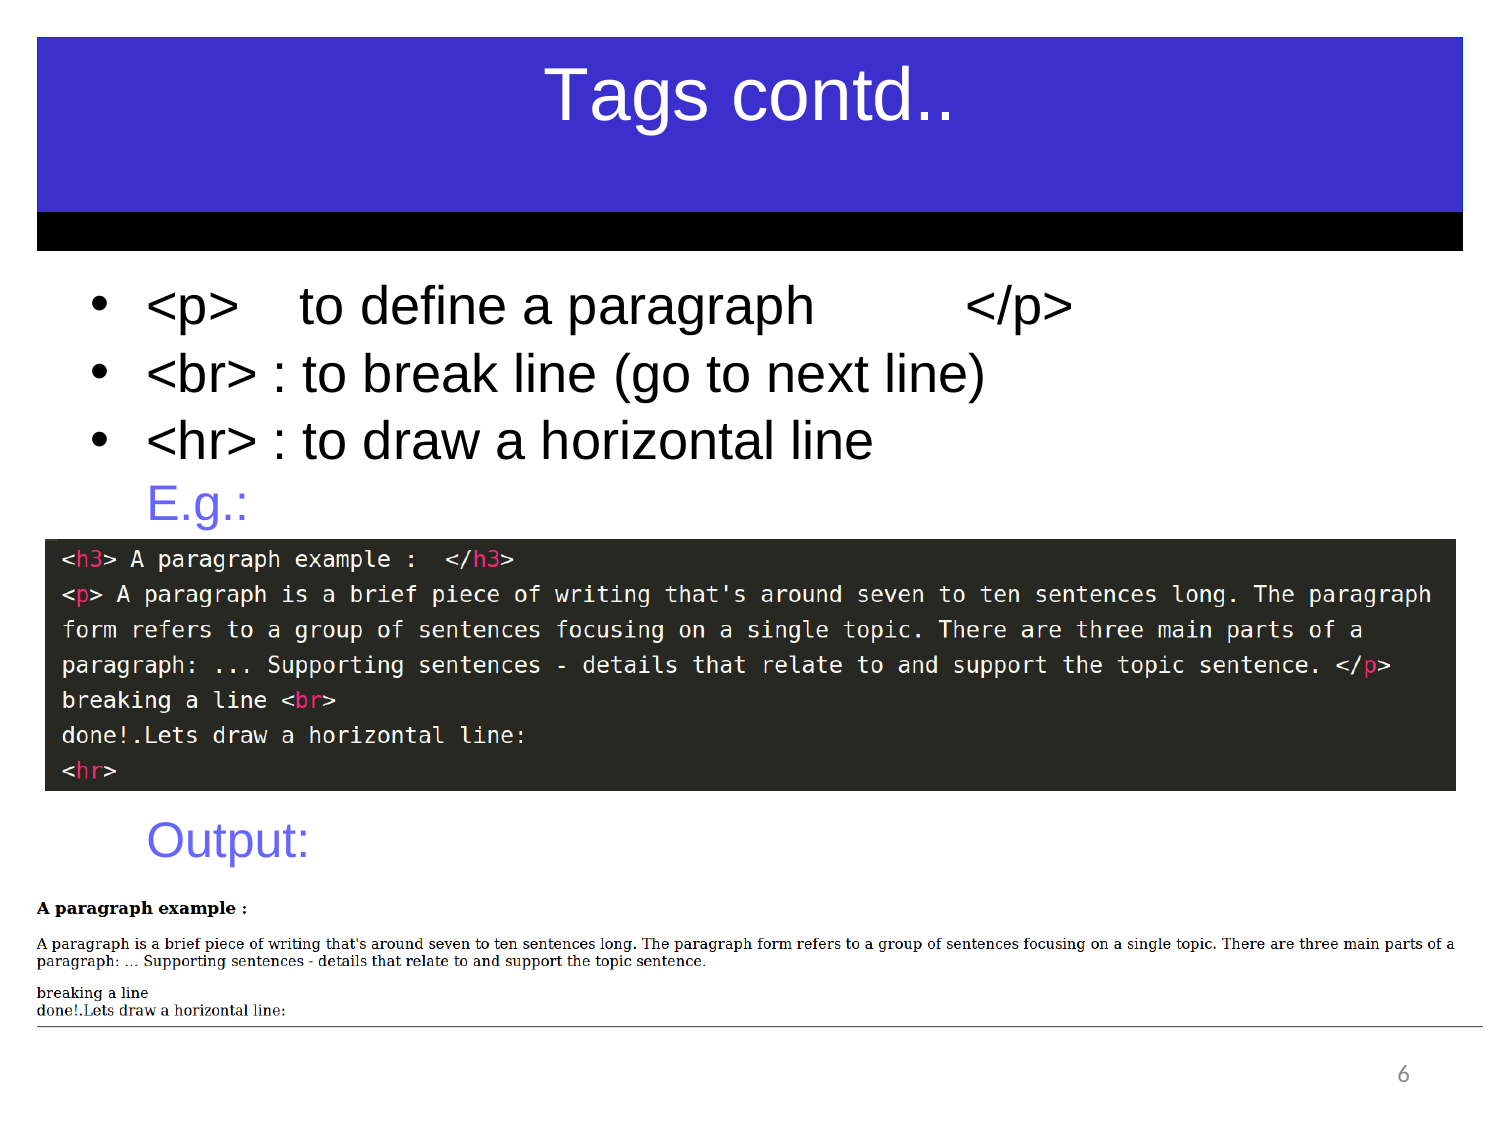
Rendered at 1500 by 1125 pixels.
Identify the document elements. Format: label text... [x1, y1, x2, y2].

list <p> to define a paragraph </p> <br> : to break line (go to next line) <hr> : to draw a horizontal line E.g.: Output: [75, 262, 1426, 539]
list Tags contd.. [50, 37, 1450, 213]
text_box <number> [1074, 1042, 1426, 1103]
list <p> to define a paragraph </p> <br> : to break line (go to next line) <hr> : to draw a horizontal line E.g.: Output: [75, 791, 1426, 884]
picture [30, 884, 1483, 1039]
picture [45, 539, 1456, 791]
